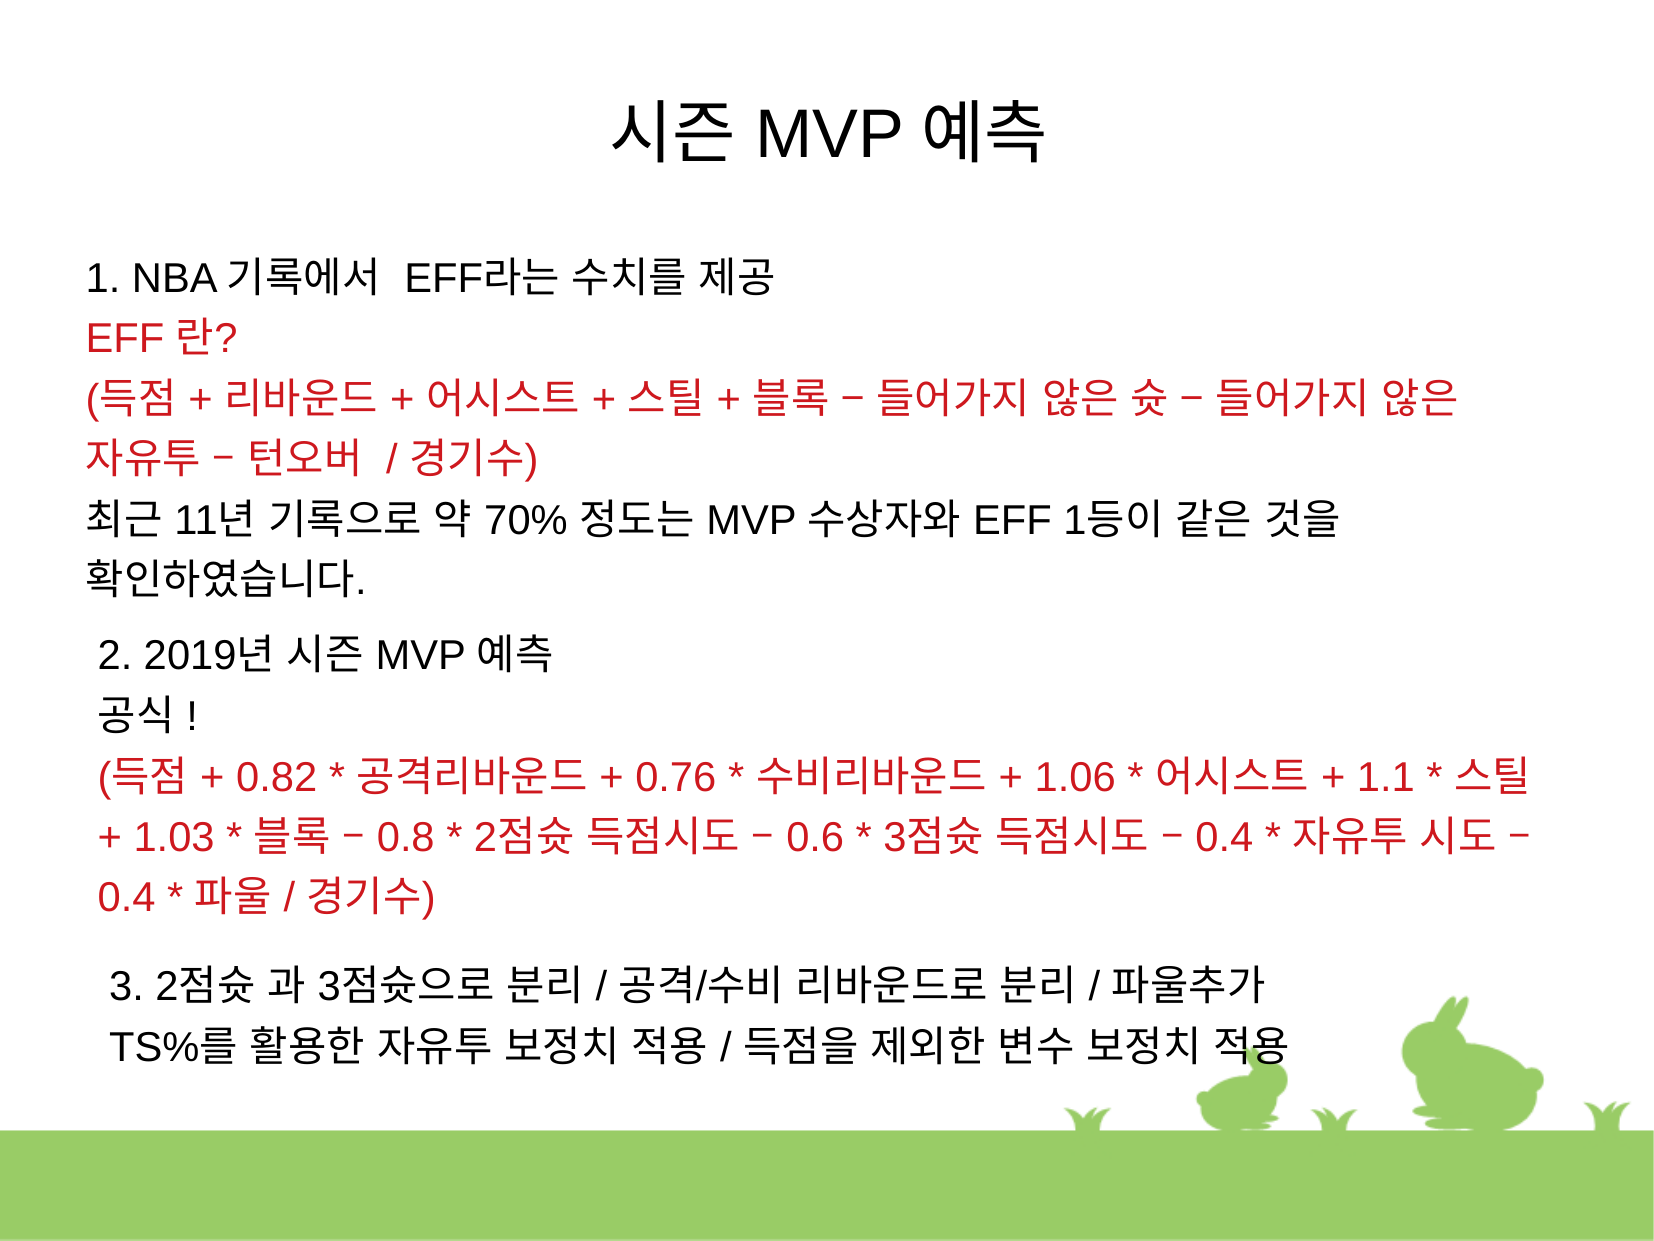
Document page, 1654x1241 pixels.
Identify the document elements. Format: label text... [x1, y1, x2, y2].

text_box 3. 2점슛 과 3점슛으로 분리 / 공격/수비 리바운드로 분리 / 파울추가 TS%를 활용한 자유투 보정치 적용 / 득점을 제외한 변수 보정치 적용 [94, 944, 1465, 1105]
text_box 1. NBA 기록에서 EFF라는 수치를 제공 EFF 란? (득점 + 리바운드 + 어시스트 + 스틸 + 블록 − 들어가지 않은 슛 − 들어가지 않은 자유투 – 턴오버 / 경기수) 최근 11년 기록으로 약 70% 정도는 MVP 수상자와 EFF 1등이 같은 것을 확인하였습니다. [70, 236, 1536, 615]
picture [0, 0, 1654, 1241]
text_box 2. 2019년 시즌 MVP 예측 공식 ! (득점 + 0.82 * 공격리바운드 + 0.76 * 수비리바운드 + 1.06 * 어시스트 + 1.1 * 스틸 + 1.03 * 블록 – 0.8 * 2점슛 득점시도 – 0.6 * 3점슛 득점시도 – 0.4 * 자유투 시도 – 0.4 * 파울 / 경기수) [82, 614, 1548, 992]
title [35, 49, 1642, 1146]
title 시즌 MVP 예측 [94, 23, 1583, 201]
